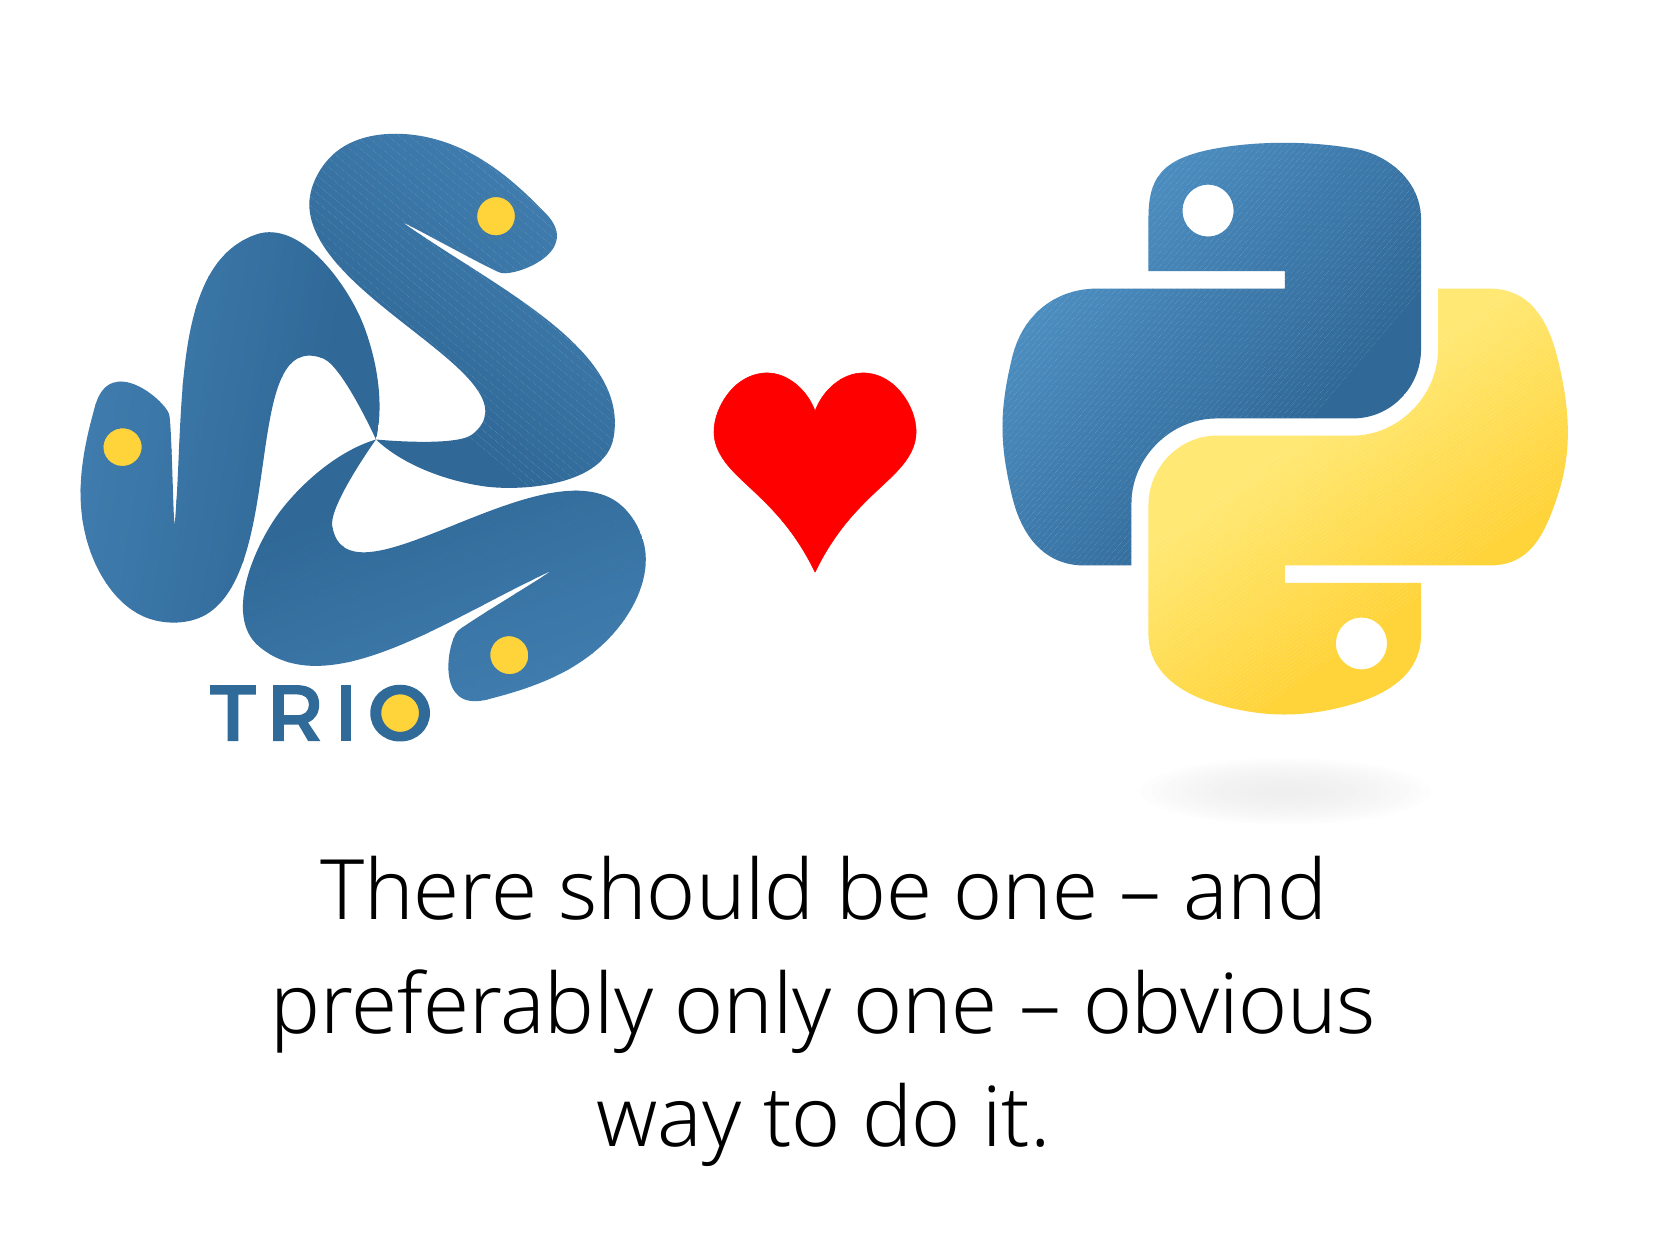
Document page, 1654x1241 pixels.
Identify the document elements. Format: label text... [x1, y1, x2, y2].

text_box There should be one – and preferably only one – obvious way to do it. [183, 823, 1465, 1143]
picture [707, 361, 922, 576]
picture [968, 108, 1603, 863]
picture [68, 129, 658, 750]
